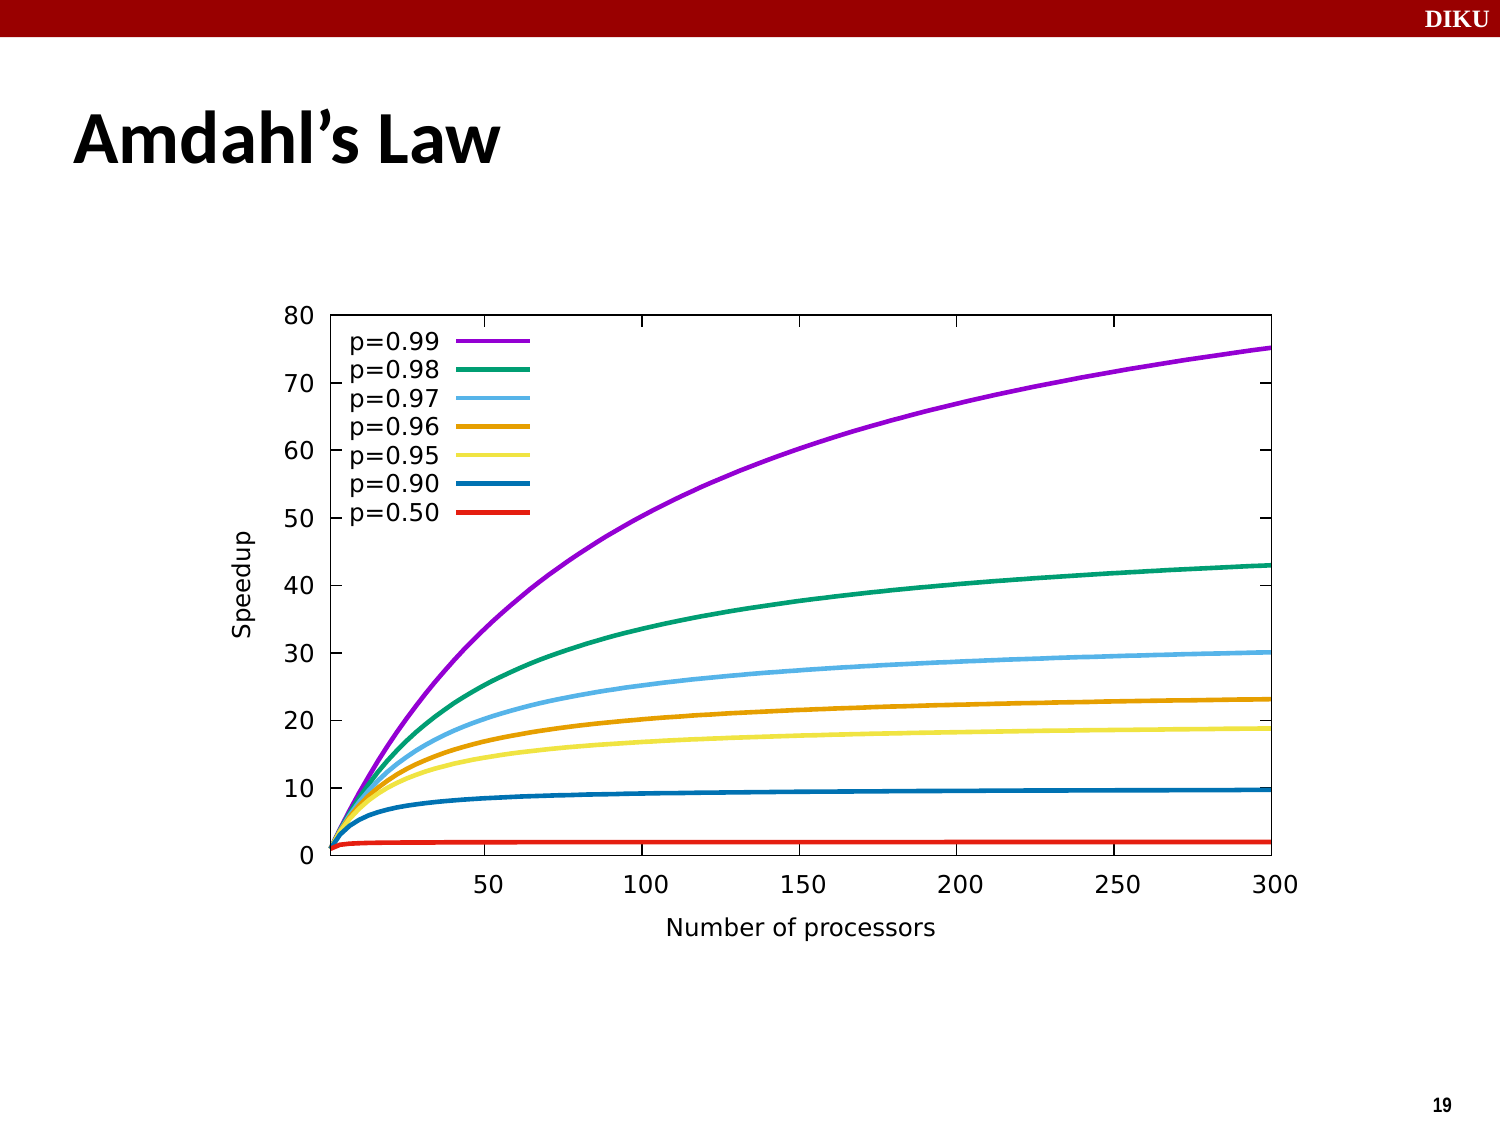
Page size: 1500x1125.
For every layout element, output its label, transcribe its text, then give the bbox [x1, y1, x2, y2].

text_box Amdahl’s Law [58, 71, 1304, 197]
picture [214, 285, 1321, 949]
